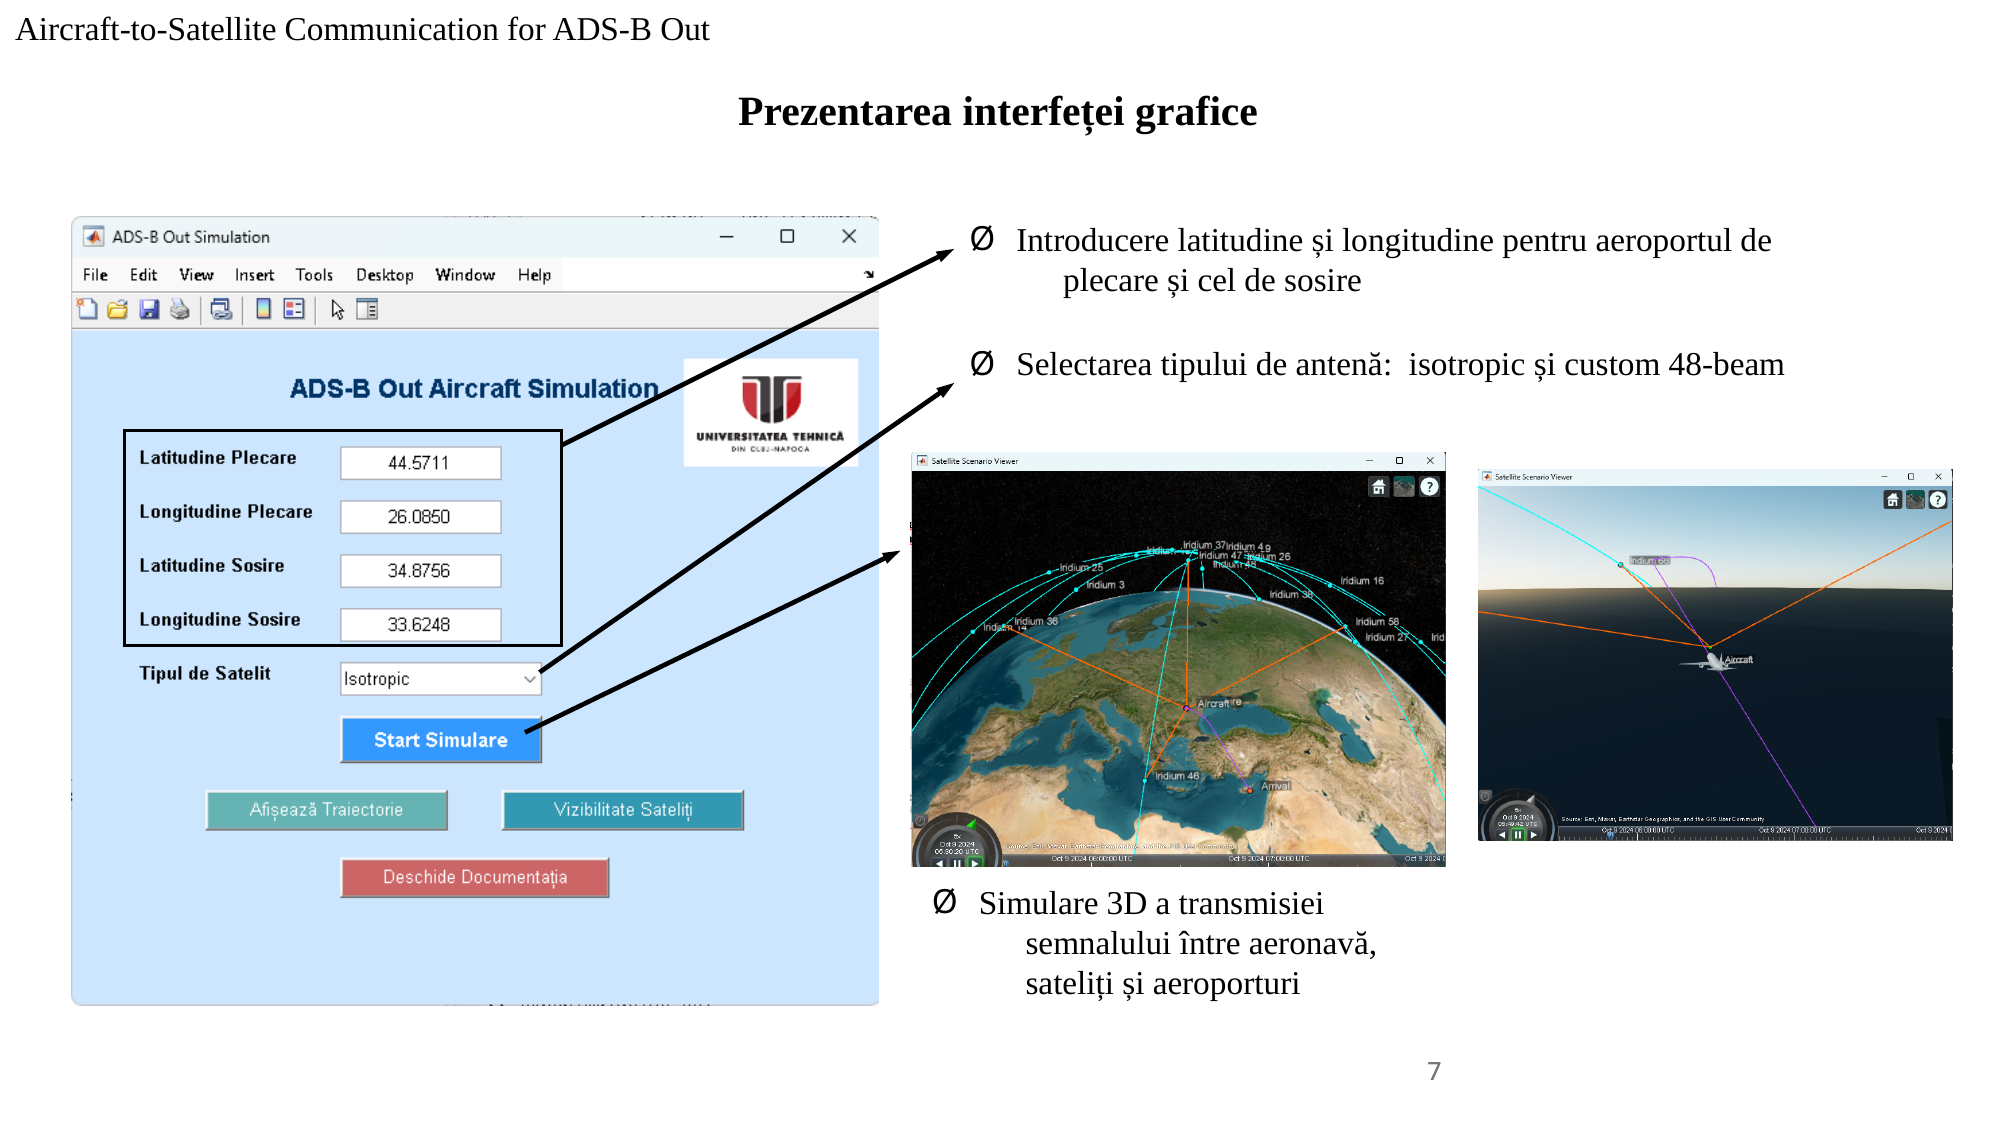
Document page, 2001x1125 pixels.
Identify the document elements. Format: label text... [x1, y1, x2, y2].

picture [71, 216, 879, 1006]
picture [1478, 469, 1953, 841]
text_box Introducere latitudine și longitudine pentru aeroportul de plecare și cel de sosire [954, 210, 1863, 307]
text_box Simulare 3D a transmisiei semnalului între aeronavă, sateliți și aeroporturi [916, 873, 1479, 1010]
text_box [1412, 1042, 1863, 1103]
text_box Aircraft-to-Satellite Communication for ADS-B Out [0, 0, 1148, 56]
picture [910, 452, 1446, 867]
text_box Selectarea tipului de antenă: isotropic și custom 48-beam [954, 334, 1863, 391]
text_box Prezentarea interfeței grafice [723, 76, 1277, 143]
picture [126, 432, 560, 644]
